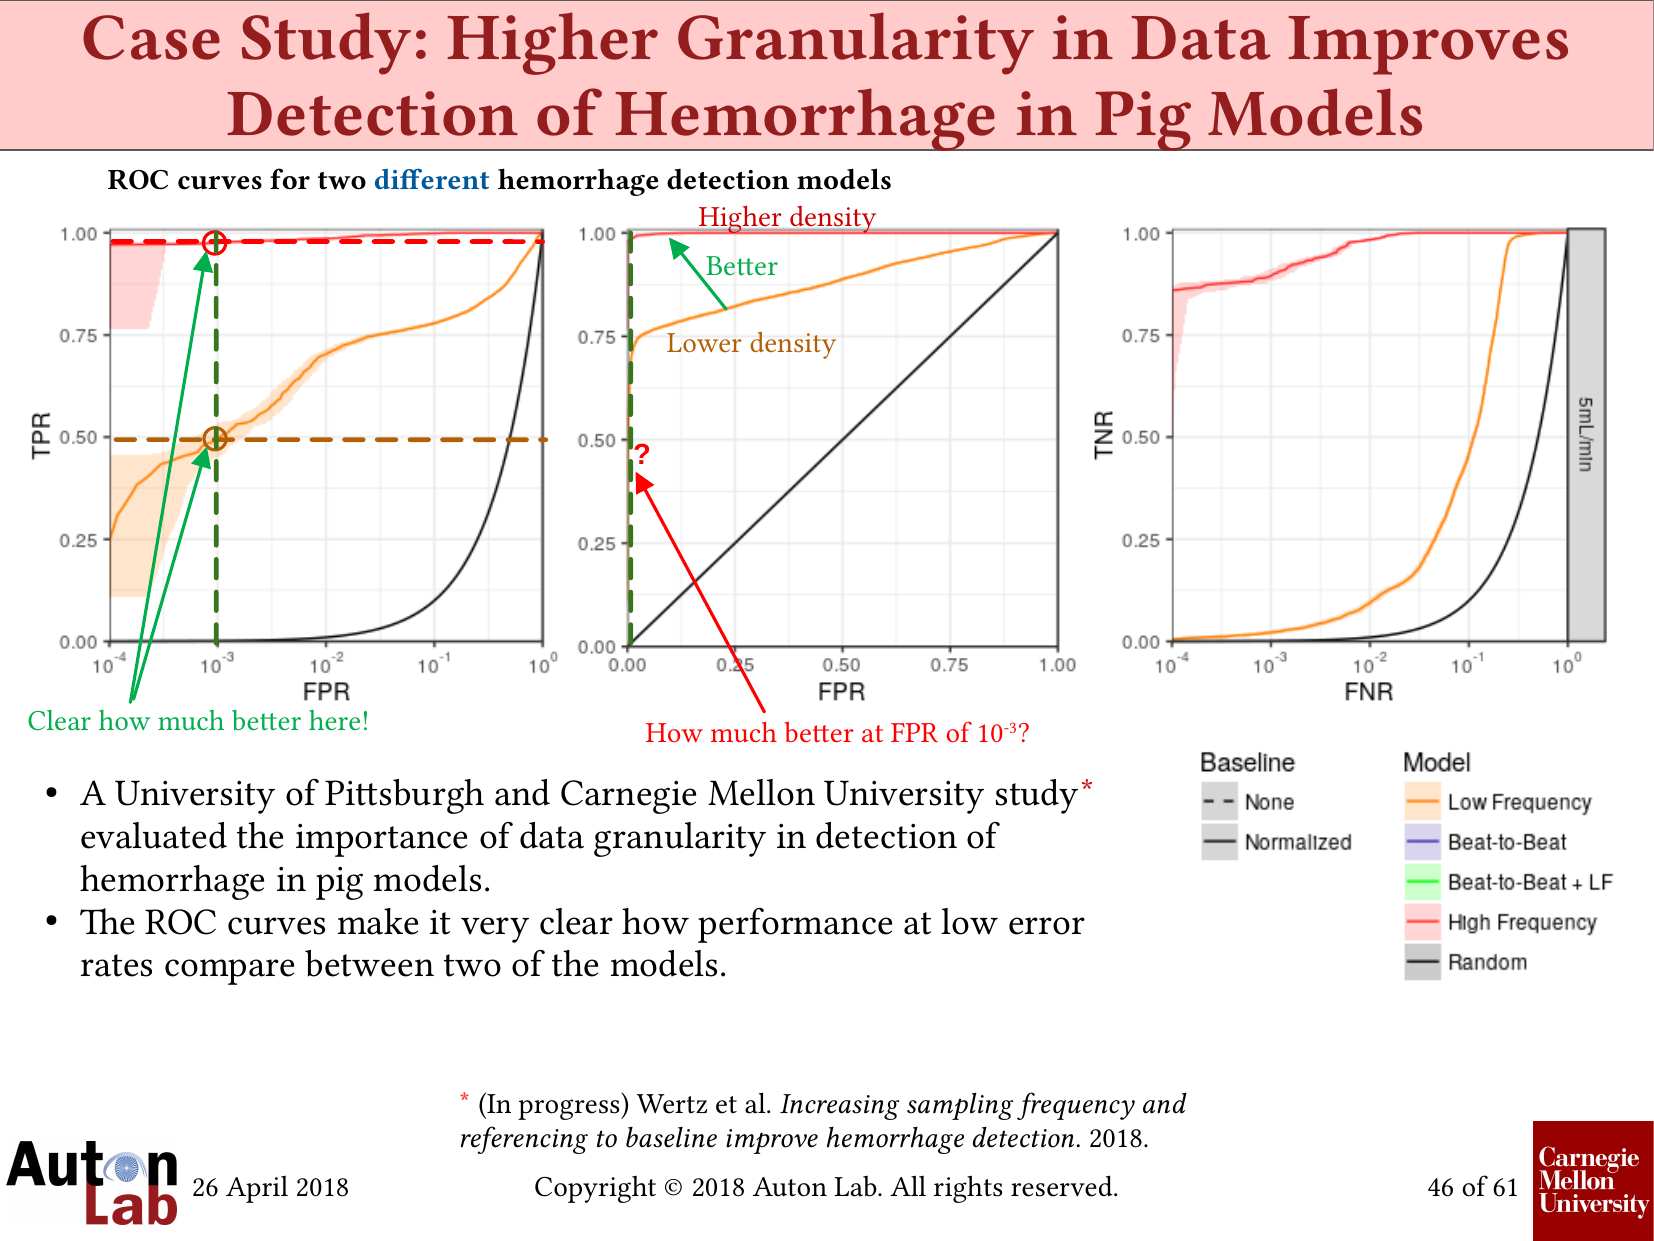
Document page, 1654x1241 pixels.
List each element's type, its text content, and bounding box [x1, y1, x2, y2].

picture [1533, 1121, 1654, 1241]
text_box Clear how much better here! [12, 686, 513, 744]
text_box Lower density [651, 307, 915, 366]
text_box ROC curves for two different hemorrhage detection models [92, 144, 1007, 252]
picture [1195, 737, 1629, 998]
text_box ? [618, 420, 676, 491]
text_box A University of Pittsburgh and Carnegie Mellon University study* evaluated the importance of data granularity in detection of hemorrhage in pig models. The ROC curves make it very clear how performance at low error rates compare between two of the models. [30, 765, 1186, 1126]
picture [684, 252, 691, 261]
text_box Better [691, 240, 899, 289]
text_box How much better at FPR of 10-3? [630, 698, 1196, 756]
title Case Study: Higher Granularity in Data Improves Detection of Hemorrhage in Pig Models [14, 0, 1640, 153]
text_box Higher density [683, 182, 979, 240]
text_box * (In progress) Wertz et al. Increasing sampling frequency and referencing to baseline improve hemorrhage detection. 2018. [443, 1080, 1239, 1163]
picture [206, 430, 213, 447]
picture [137, 223, 1636, 707]
picture [6, 1141, 177, 1225]
picture [26, 223, 204, 686]
